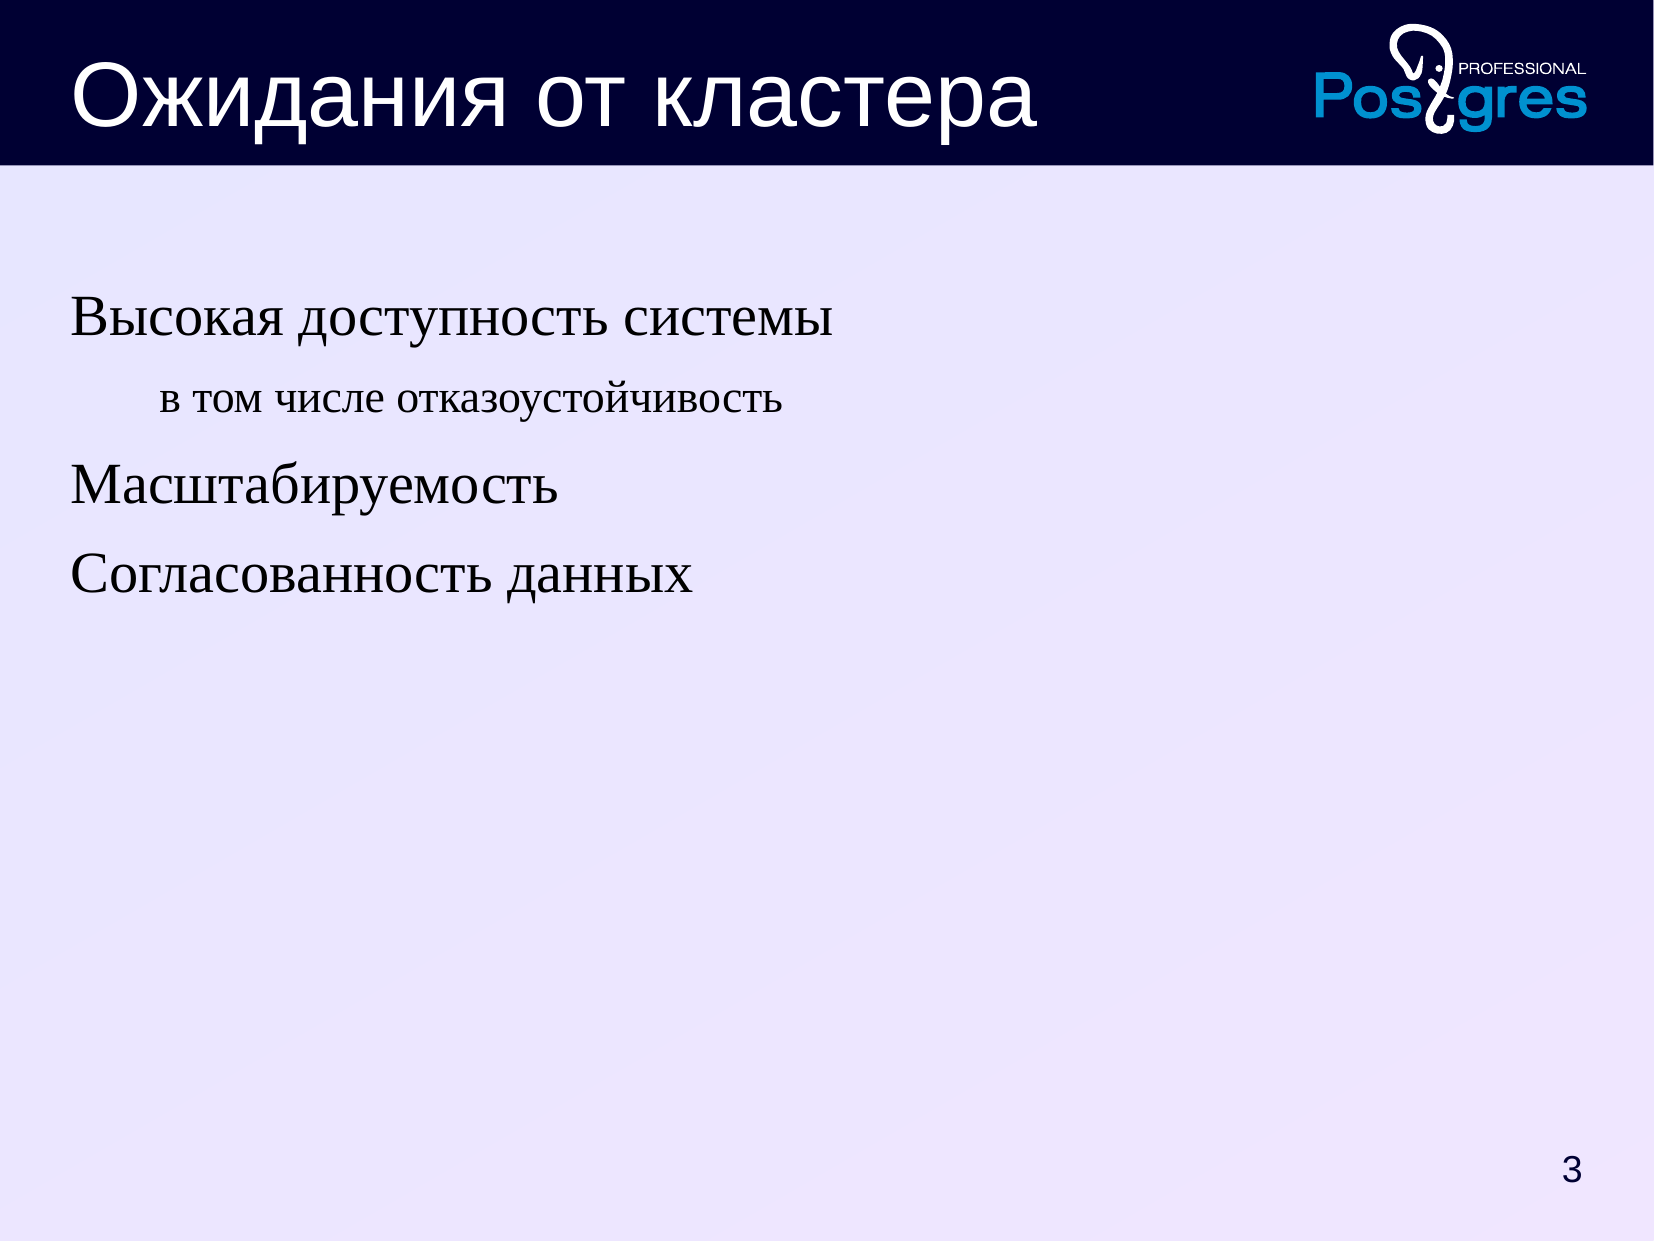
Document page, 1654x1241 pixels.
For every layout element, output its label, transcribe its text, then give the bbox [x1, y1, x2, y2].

list Высокая доступность системы в том числе отказоустойчивость Масштабируемость Согласованность данных [70, 283, 1559, 1003]
title Ожидания от кластера [70, 43, 1241, 147]
